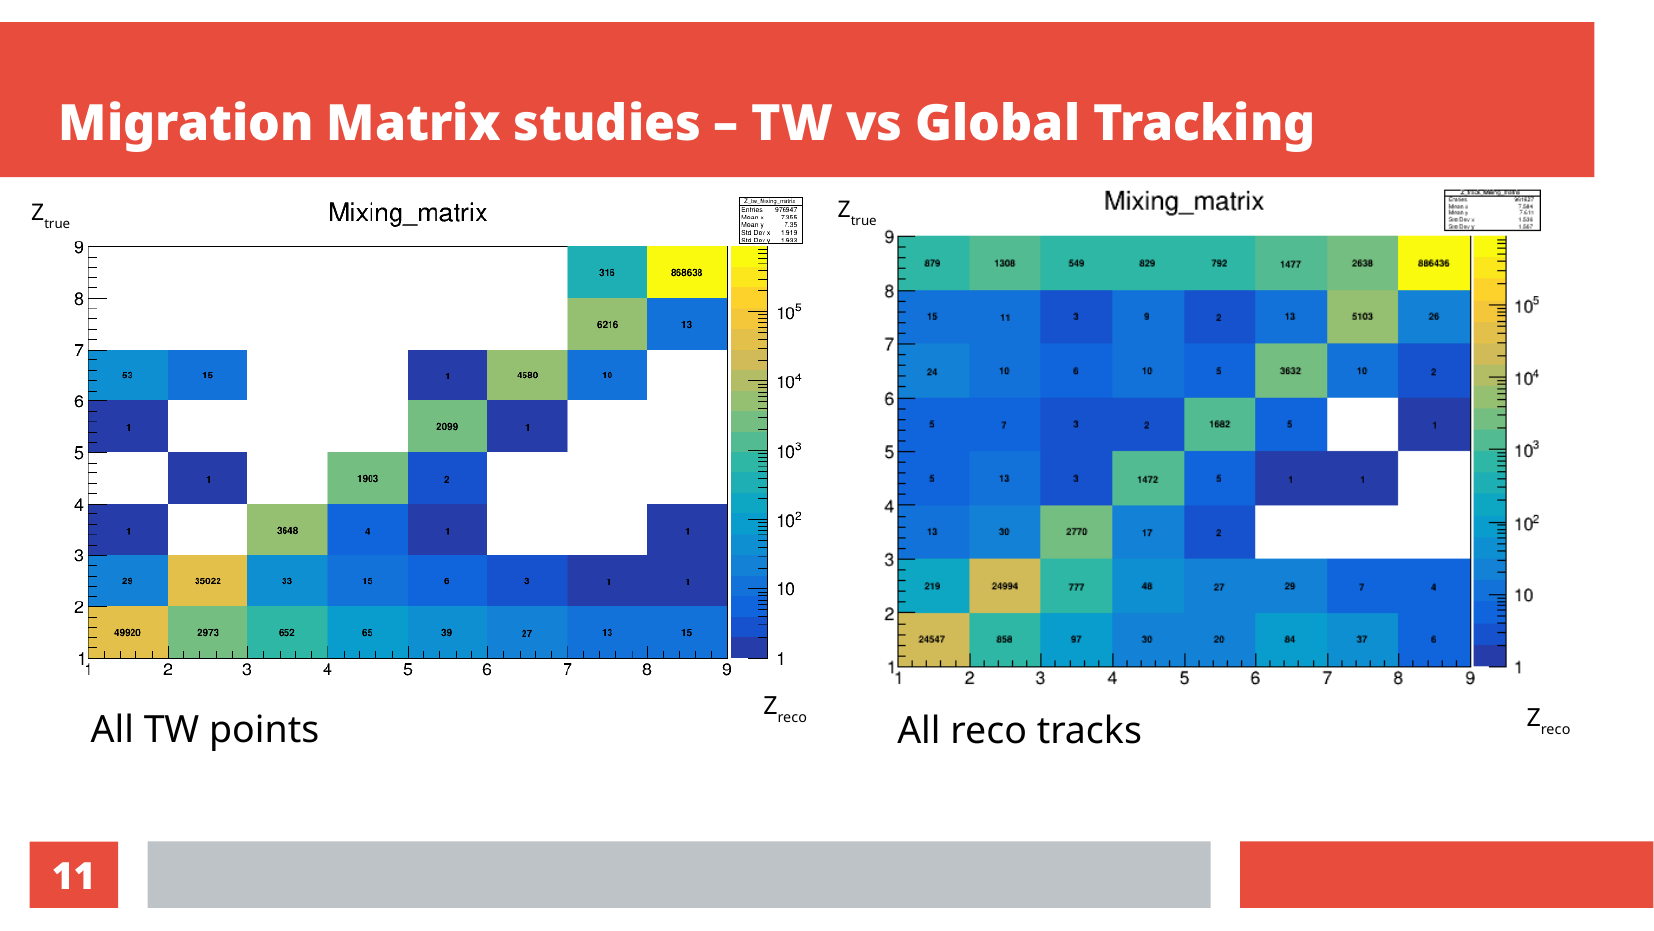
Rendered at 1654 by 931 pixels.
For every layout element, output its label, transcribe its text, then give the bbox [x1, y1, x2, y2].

picture [23, 196, 807, 692]
text_box Ztrue [16, 189, 90, 236]
text_box Ztrue [822, 186, 896, 233]
picture [842, 185, 1541, 703]
title Migration Matrix studies – TW vs Global Tracking [59, 44, 1595, 156]
text_box All reco tracks [882, 696, 1179, 755]
text_box All TW points [75, 694, 352, 754]
text_box Zreco [1511, 691, 1591, 742]
text_box Zreco [748, 680, 827, 730]
